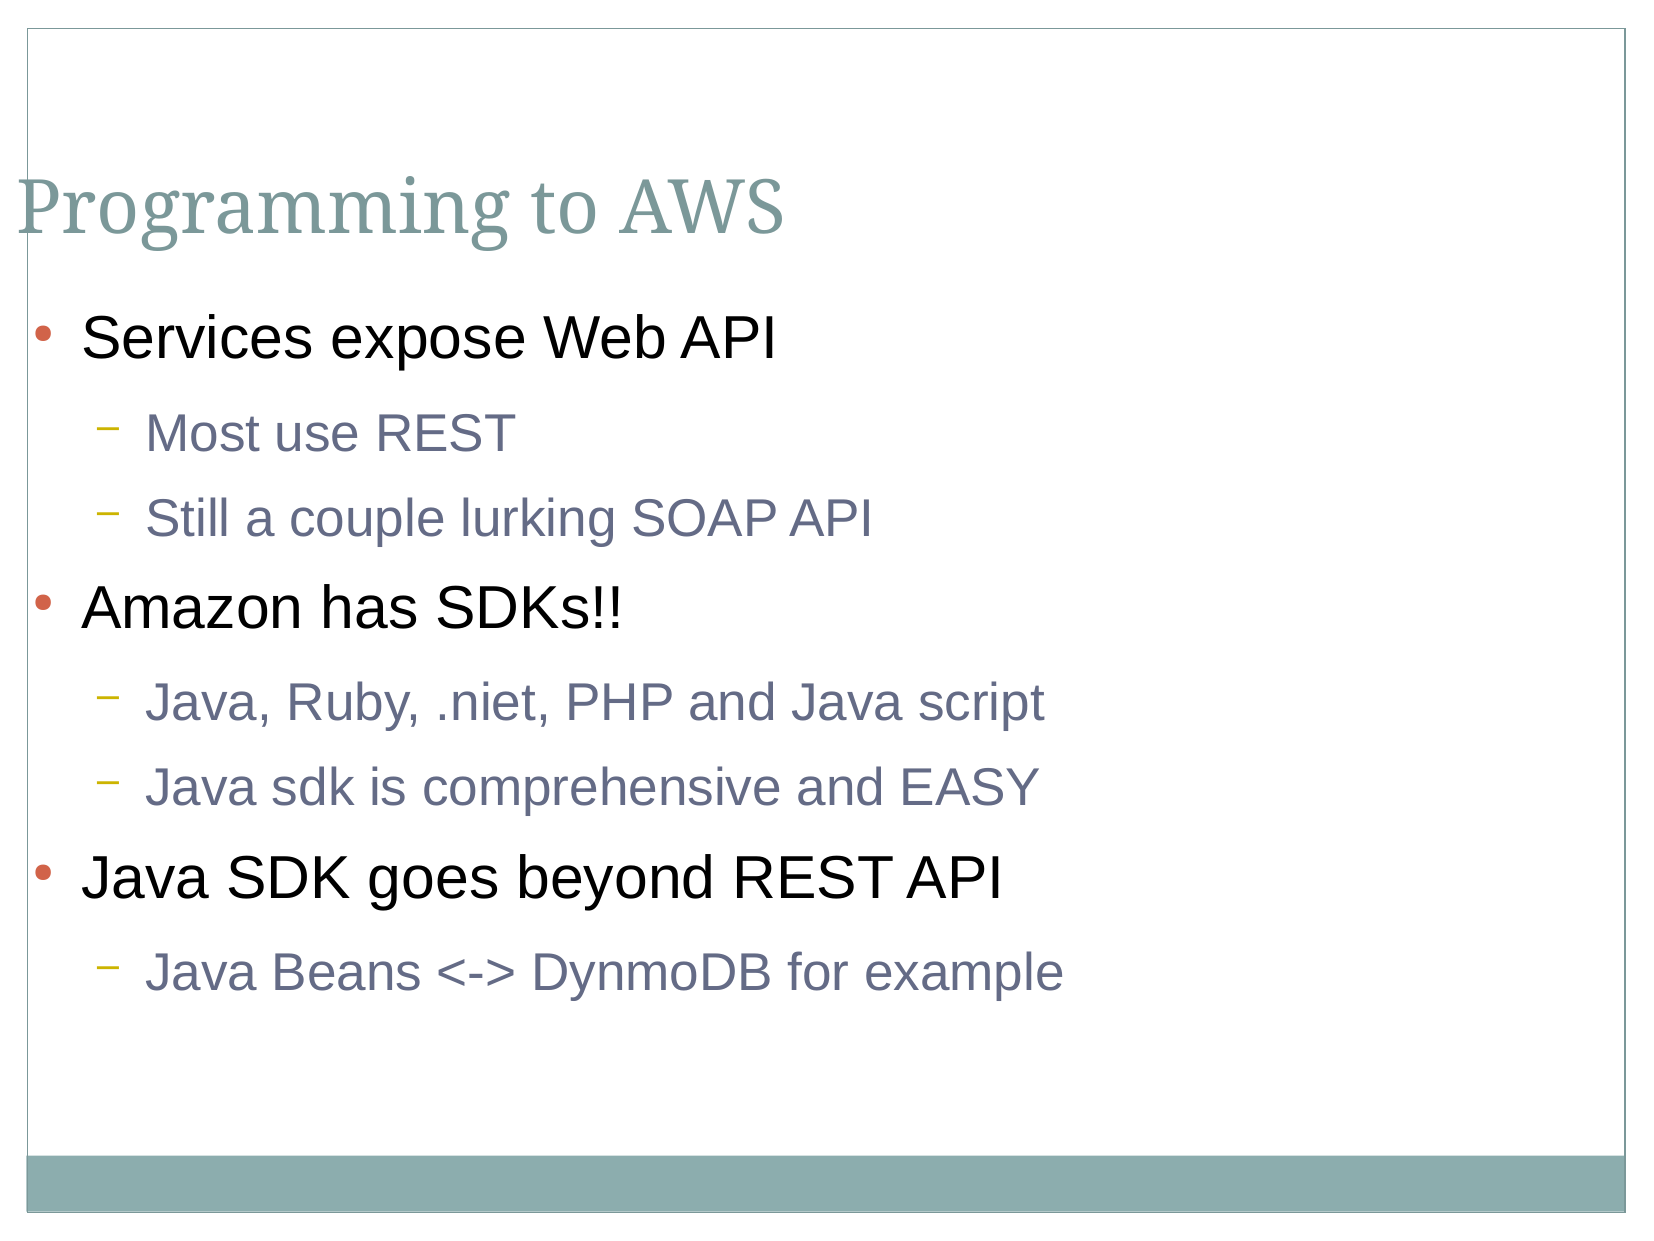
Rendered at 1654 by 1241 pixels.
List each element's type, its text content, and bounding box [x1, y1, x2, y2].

list Services expose Web API Most use REST Still a couple lurking SOAP API Amazon has SDKs!! Java, Ruby, .niet, PHP and Java script Java sdk is comprehensive and EASY Java SDK goes beyond REST API Java Beans <-> DynmoDB for example [0, 290, 1489, 1010]
title Programming to AWS [0, 32, 1489, 257]
